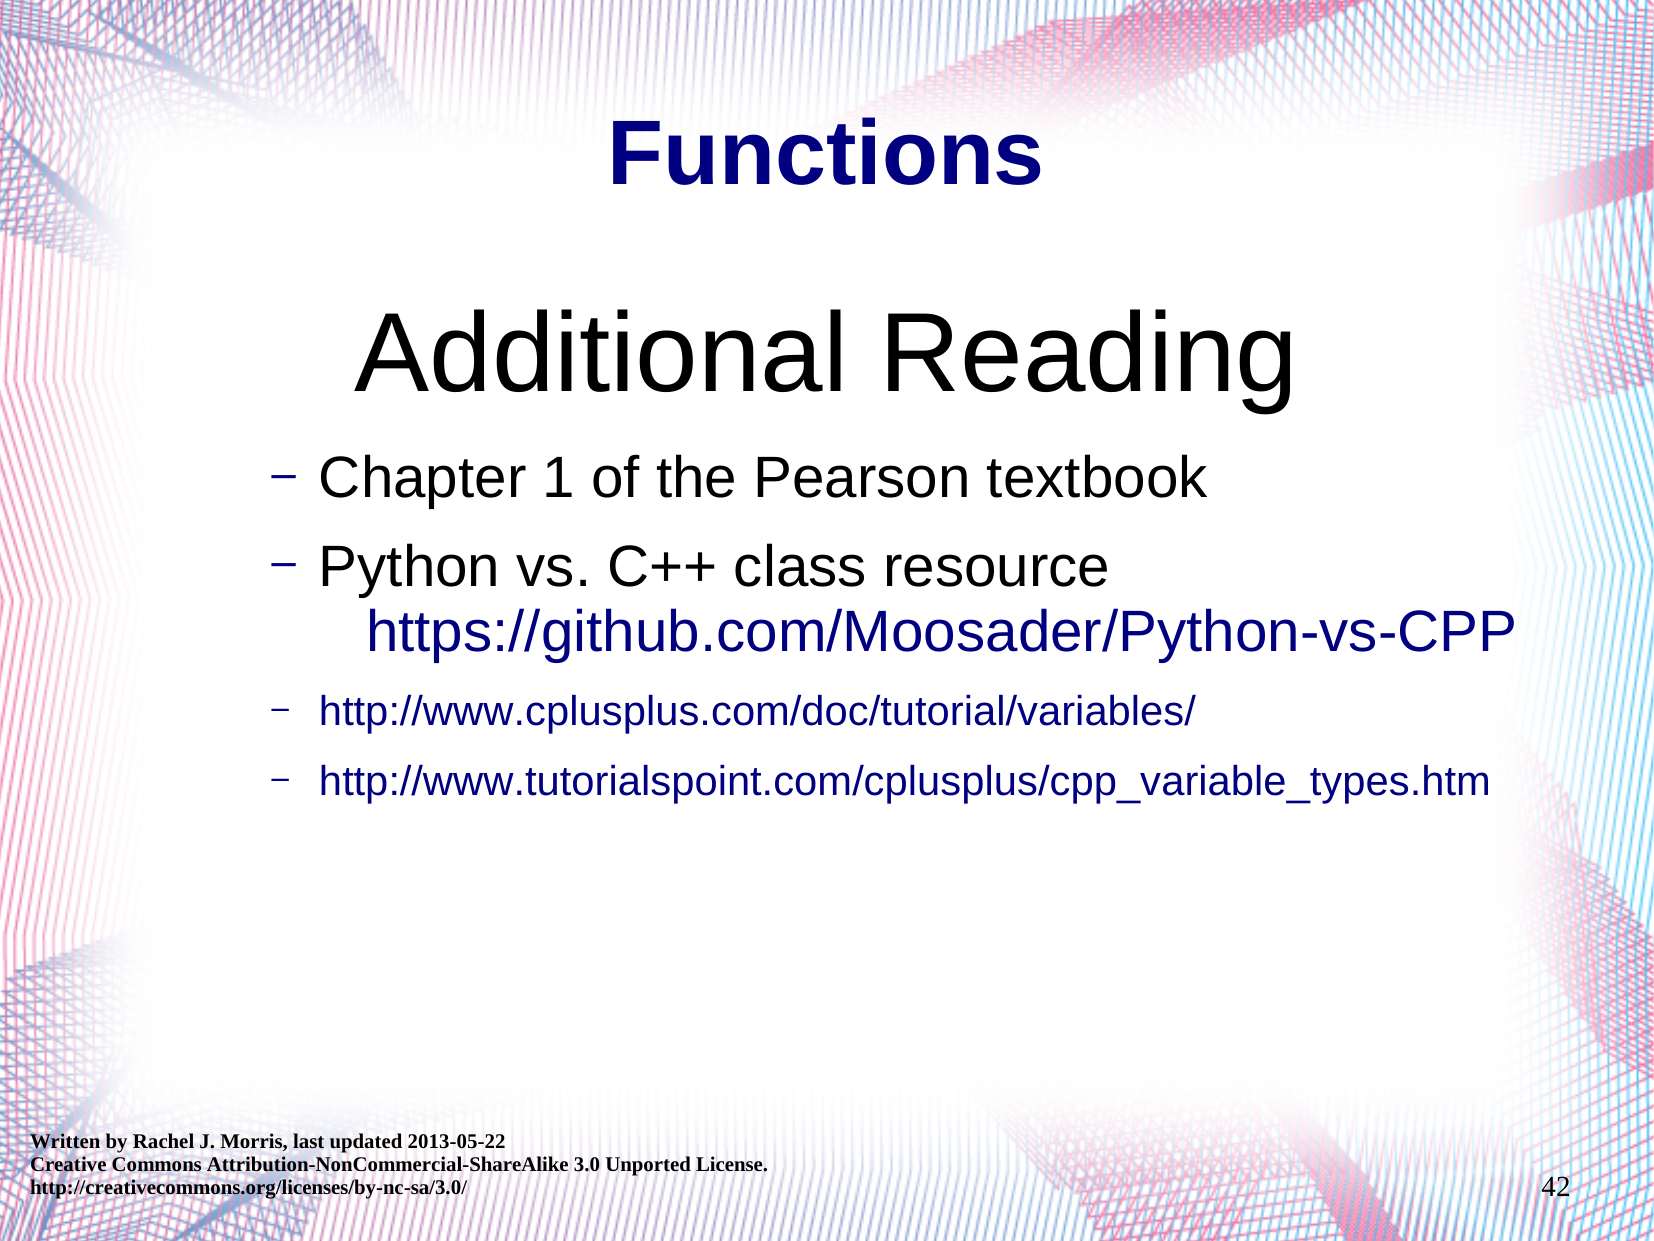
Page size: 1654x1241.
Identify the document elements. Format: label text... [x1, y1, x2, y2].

picture [0, 0, 1654, 1241]
title Functions [82, 49, 1571, 257]
list Additional Reading Chapter 1 of the Pearson textbook Python vs. C++ class resource https://github.com/Moosader/Python-vs-CPP http://www.cplusplus.com/doc/tutorial/variables/ http://www.tutorialspoint.com/cplusplus/cpp_variable_types.htm [82, 290, 1571, 1010]
